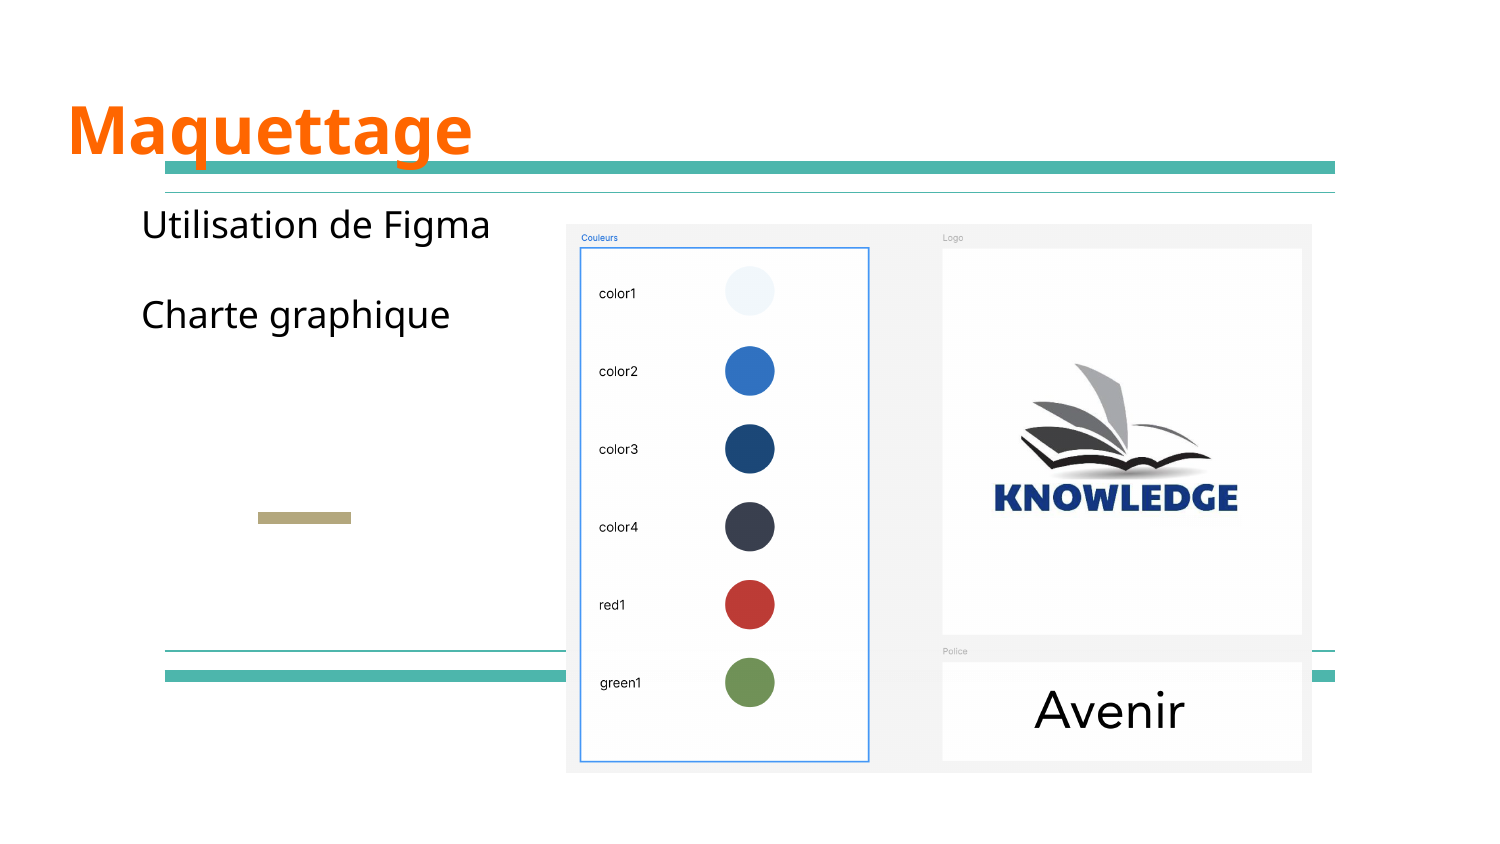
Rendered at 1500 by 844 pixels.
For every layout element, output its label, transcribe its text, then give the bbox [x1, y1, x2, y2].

title Maquettage [51, 72, 1449, 141]
list [62, 329, 1461, 844]
list Utilisation de Figma Charte graphique [51, 141, 1449, 284]
picture [566, 224, 1312, 773]
